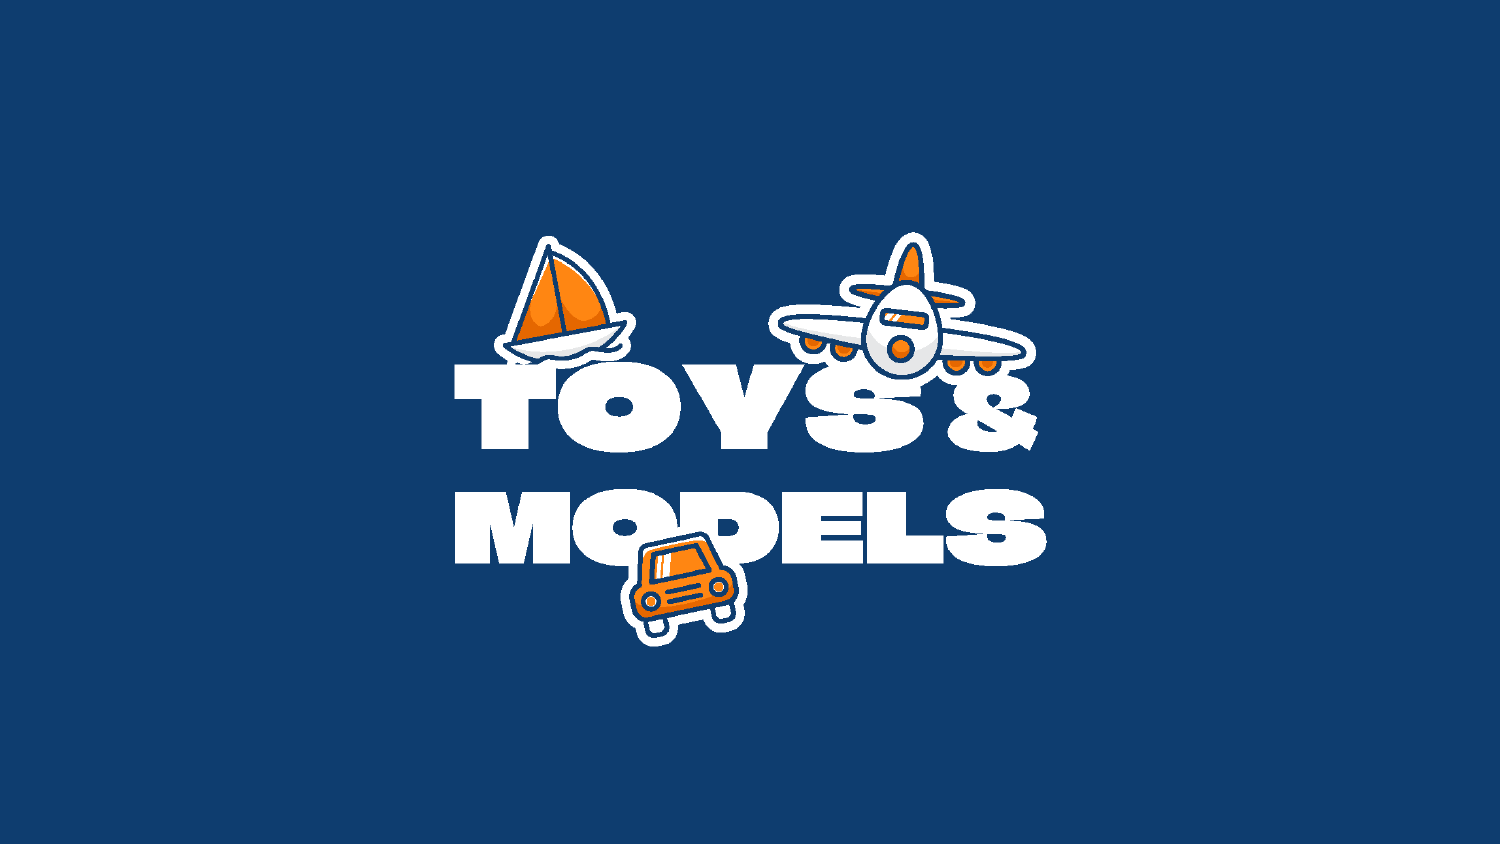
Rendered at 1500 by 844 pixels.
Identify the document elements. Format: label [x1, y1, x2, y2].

picture [452, 232, 1048, 647]
